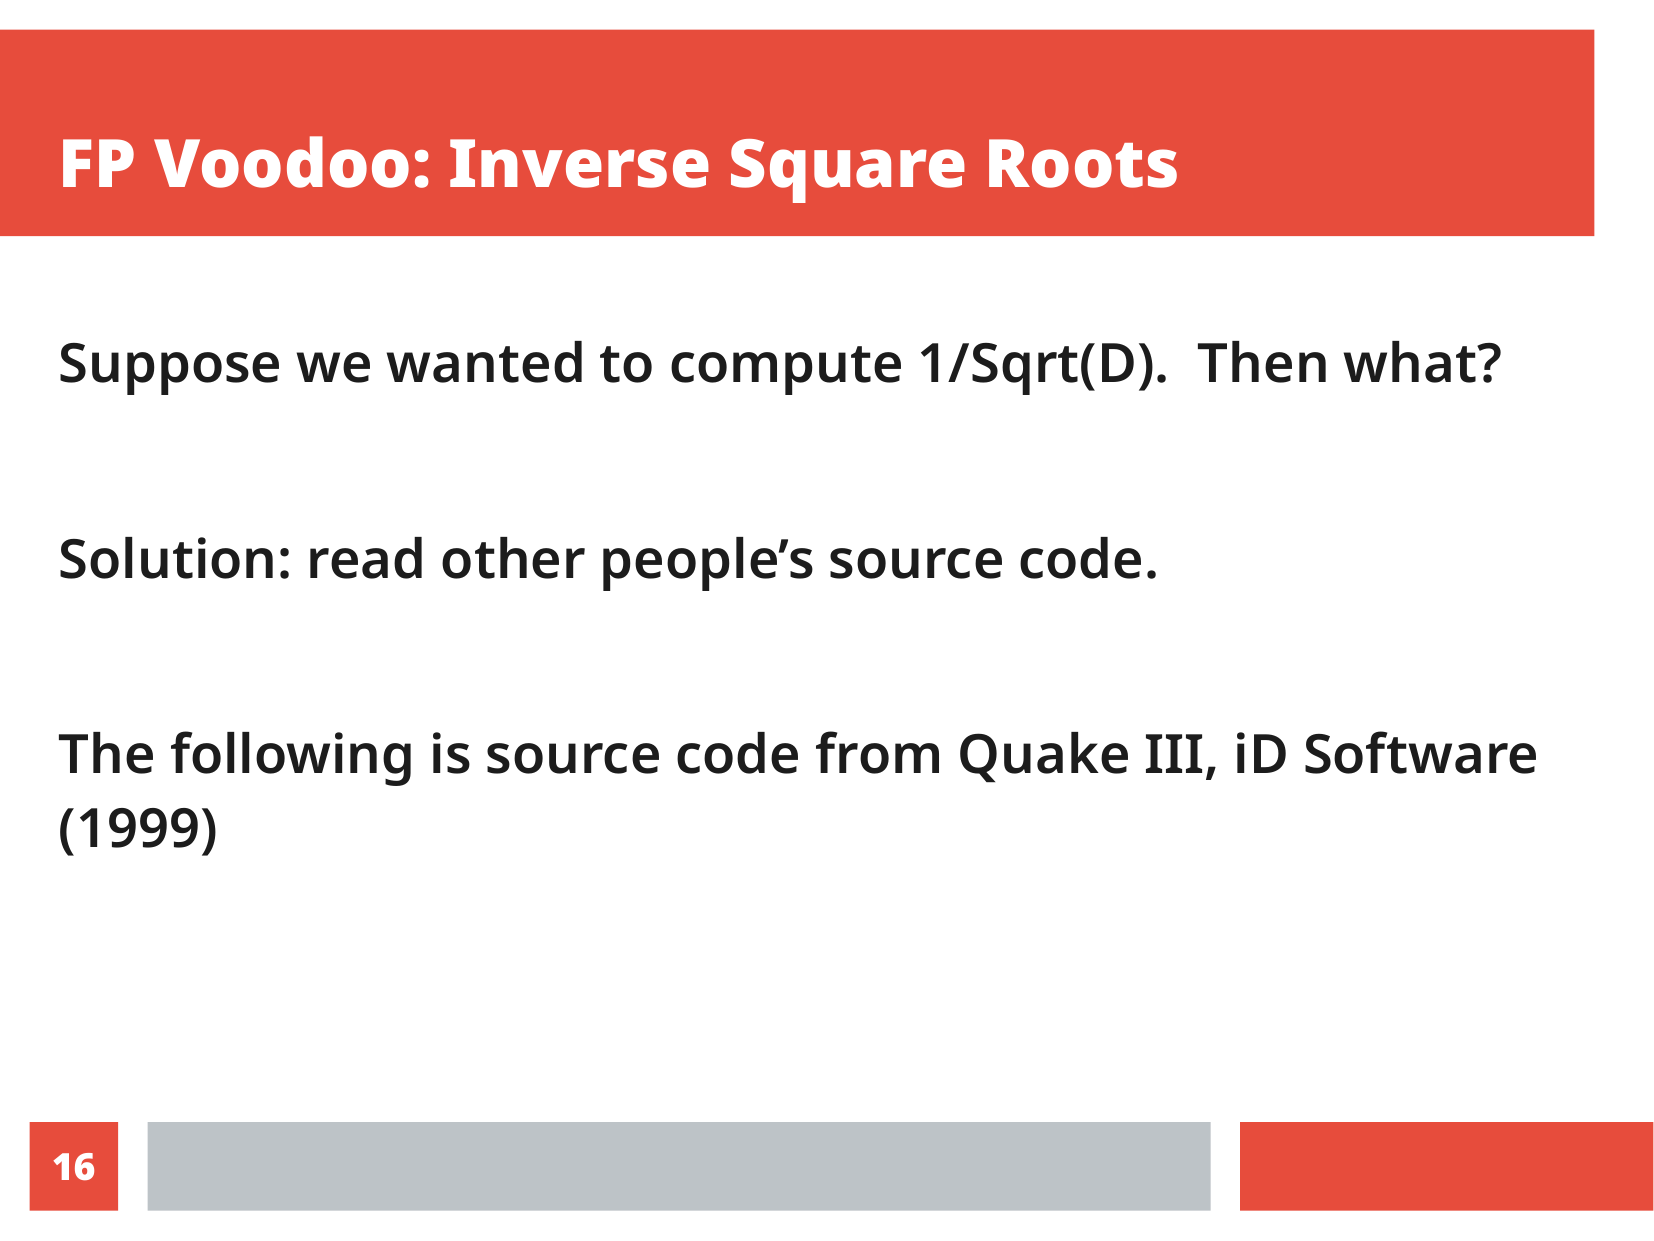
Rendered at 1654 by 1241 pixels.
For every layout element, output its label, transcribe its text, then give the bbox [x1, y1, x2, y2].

list Suppose we wanted to compute 1/Sqrt(D). Then what? Solution: read other people’s source code. The following is source code from Quake III, iD Software (1999) [59, 324, 1565, 1093]
title FP Voodoo: Inverse Square Roots [59, 59, 1595, 207]
